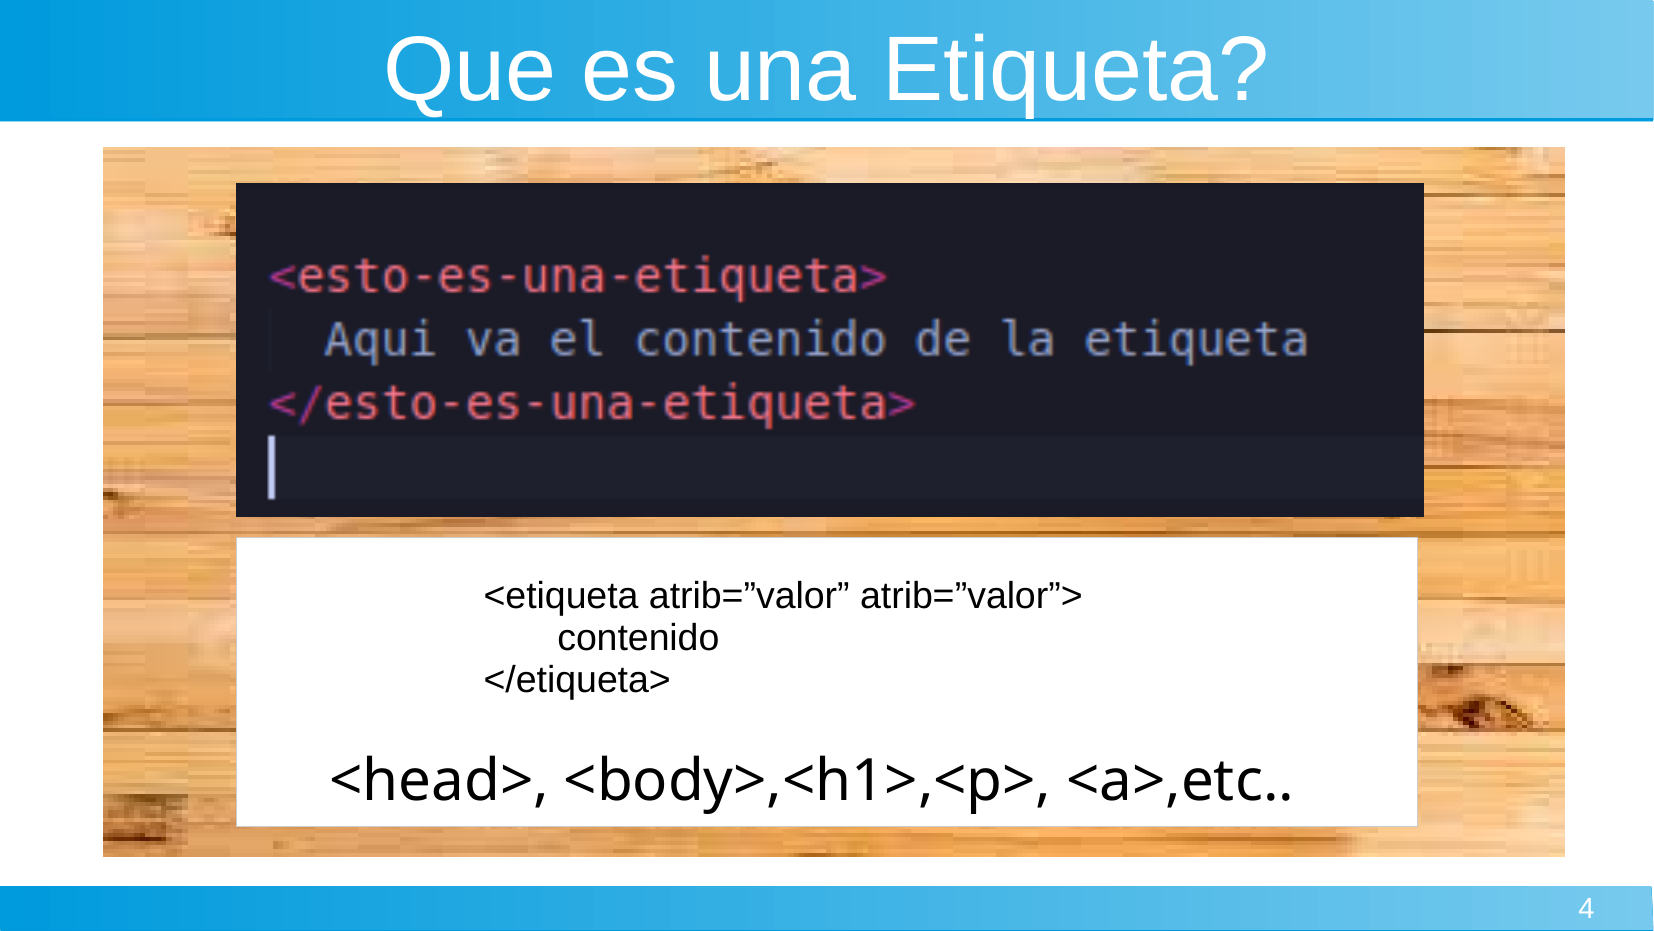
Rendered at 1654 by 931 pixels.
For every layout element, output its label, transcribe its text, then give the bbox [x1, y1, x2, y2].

text_box <head>, <body>,<h1>,<p>, <a>,etc.. [236, 738, 1388, 821]
text_box <etiqueta atrib=”valor” atrib=”valor”> contenido </etiqueta> [468, 566, 1123, 708]
text_box [236, 537, 1418, 827]
picture [103, 147, 1565, 857]
title Que es una Etiqueta? [59, 17, 1595, 121]
